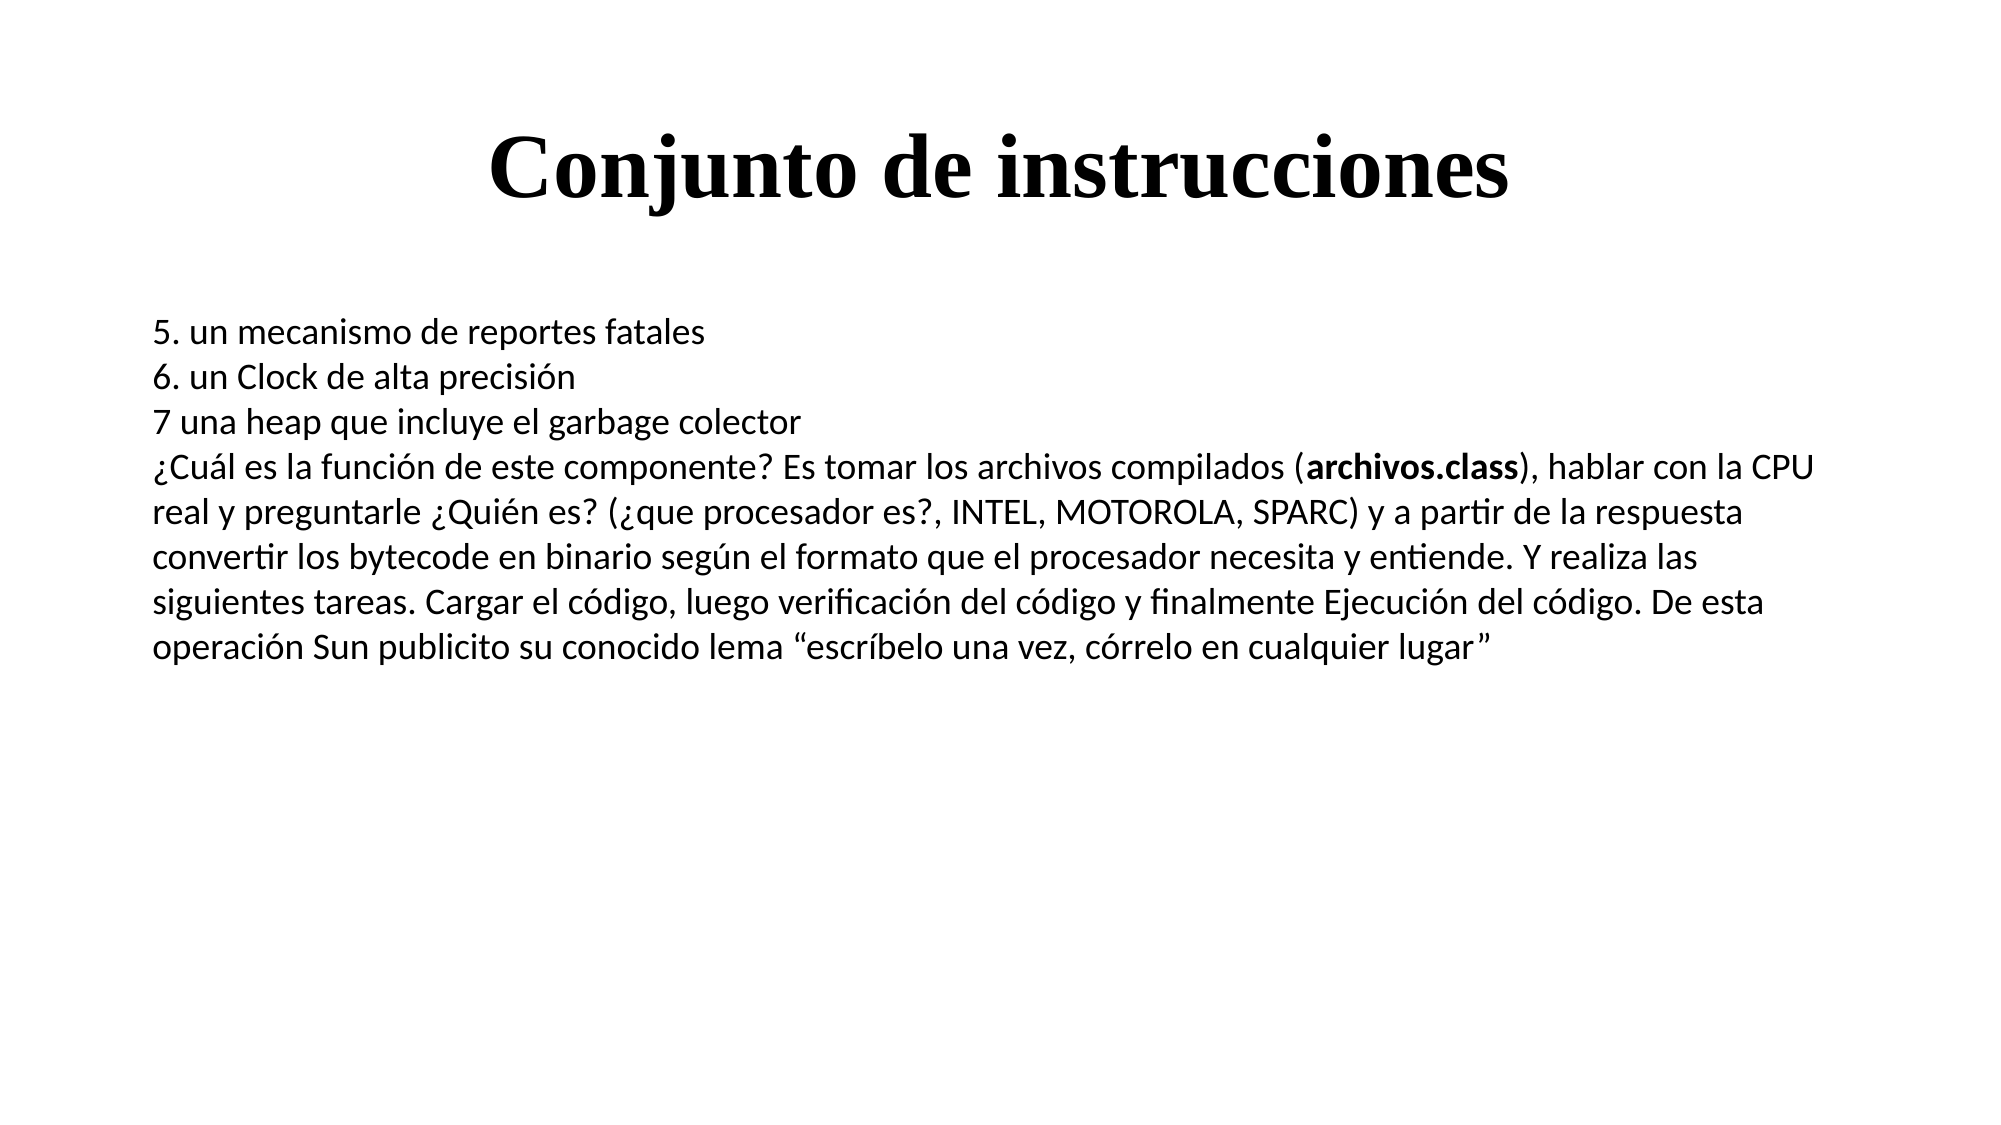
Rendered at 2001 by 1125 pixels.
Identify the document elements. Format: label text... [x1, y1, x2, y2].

text_box 5. un mecanismo de reportes fatales 6. un Clock de alta precisión 7 una heap que incluye el garbage colector ¿Cuál es la función de este componente? Es tomar los archivos compilados (archivos.class), hablar con la CPU real y preguntarle ¿Quién es? (¿que procesador es?, INTEL, MOTOROLA, SPARC) y a partir de la respuesta convertir los bytecode en binario según el formato que el procesador necesita y entiende. Y realiza las siguientes tareas. Cargar el código, luego verificación del código y finalmente Ejecución del código. De esta operación Sun publicito su conocido lema “escríbelo una vez, córrelo en cualquier lugar” [137, 299, 1862, 1013]
text_box Conjunto de instrucciones [137, 59, 1862, 277]
